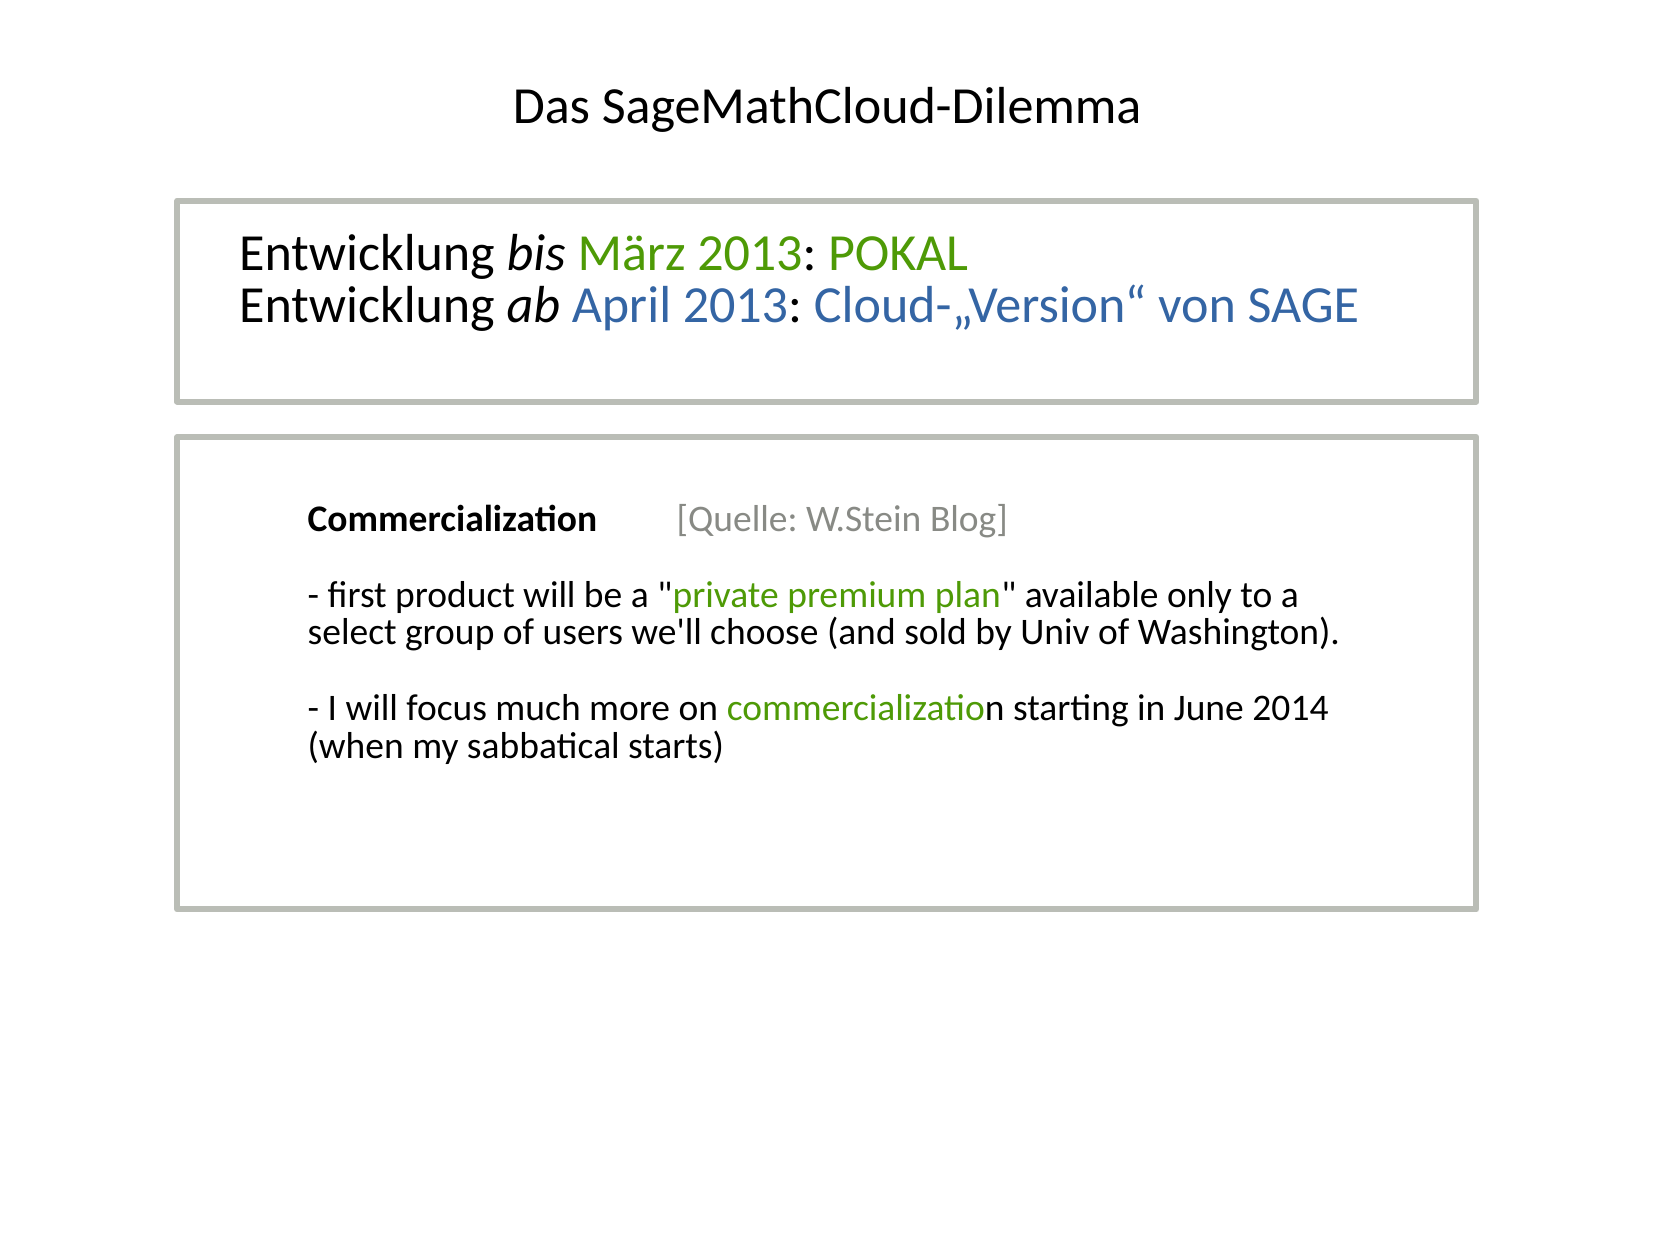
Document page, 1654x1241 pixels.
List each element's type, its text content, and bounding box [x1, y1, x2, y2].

text_box Entwicklung bis März 2013: POKAL Entwicklung ab April 2013: Cloud-„Version“ von SAGE [224, 224, 1374, 344]
text_box Das SageMathCloud-Dilemma [498, 76, 1158, 144]
text_box Commercialization [Quelle: W.Stein Blog] - first product will be a "private premium plan" available only to a select group of users we'll choose (and sold by Univ of Washington). - I will focus much more on commercialization starting in June 2014 (when my sabbatical starts) [292, 496, 1355, 776]
